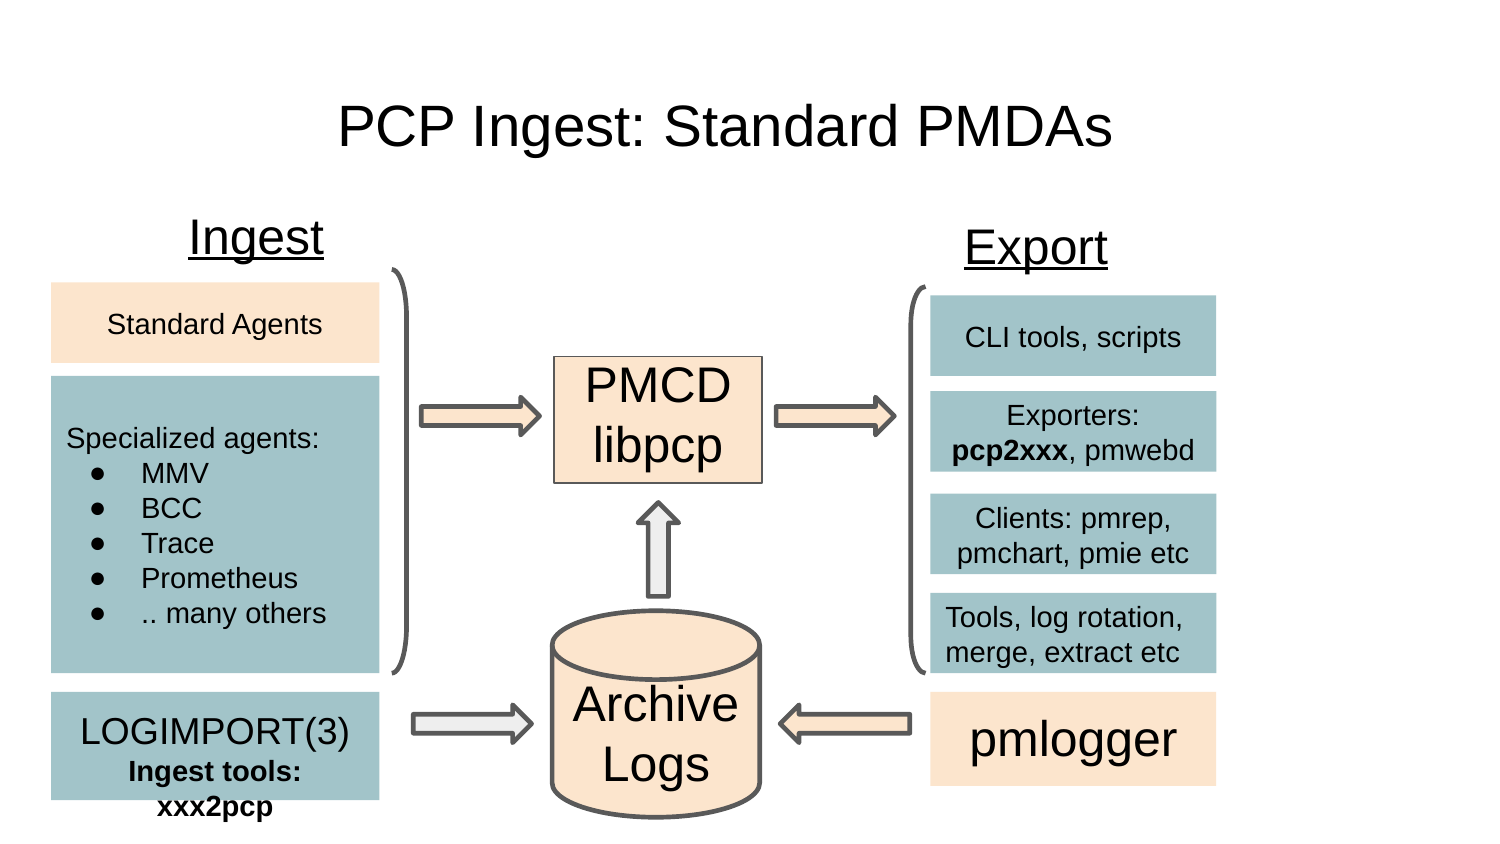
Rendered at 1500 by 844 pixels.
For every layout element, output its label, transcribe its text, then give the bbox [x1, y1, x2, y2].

text_box [776, 397, 895, 436]
text_box Exporters: pcp2xxx, pmwebd [930, 391, 1217, 472]
text_box pmlogger [930, 691, 1217, 786]
text_box Clients: pmrep, pmchart, pmie etc [930, 493, 1217, 575]
text_box [421, 397, 540, 436]
text_box Export [945, 199, 1128, 280]
text_box [413, 704, 532, 743]
text_box LOGIMPORT(3) Ingest tools: xxx2pcp [51, 691, 380, 801]
text_box Tools, log rotation, merge, extract etc [930, 592, 1217, 674]
title PCP Ingest: Standard PMDAs [51, 72, 1449, 153]
list [35, 153, 1480, 844]
text_box [637, 502, 679, 597]
text_box CLI tools, scripts [930, 295, 1217, 376]
text_box PMCD libpcp [554, 356, 762, 483]
text_box Ingest [165, 189, 348, 270]
text_box Archive Logs [552, 610, 760, 818]
text_box [780, 704, 910, 743]
text_box Standard Agents [51, 282, 380, 363]
text_box Specialized agents: MMV BCC Trace Prometheus .. many others [51, 375, 380, 674]
